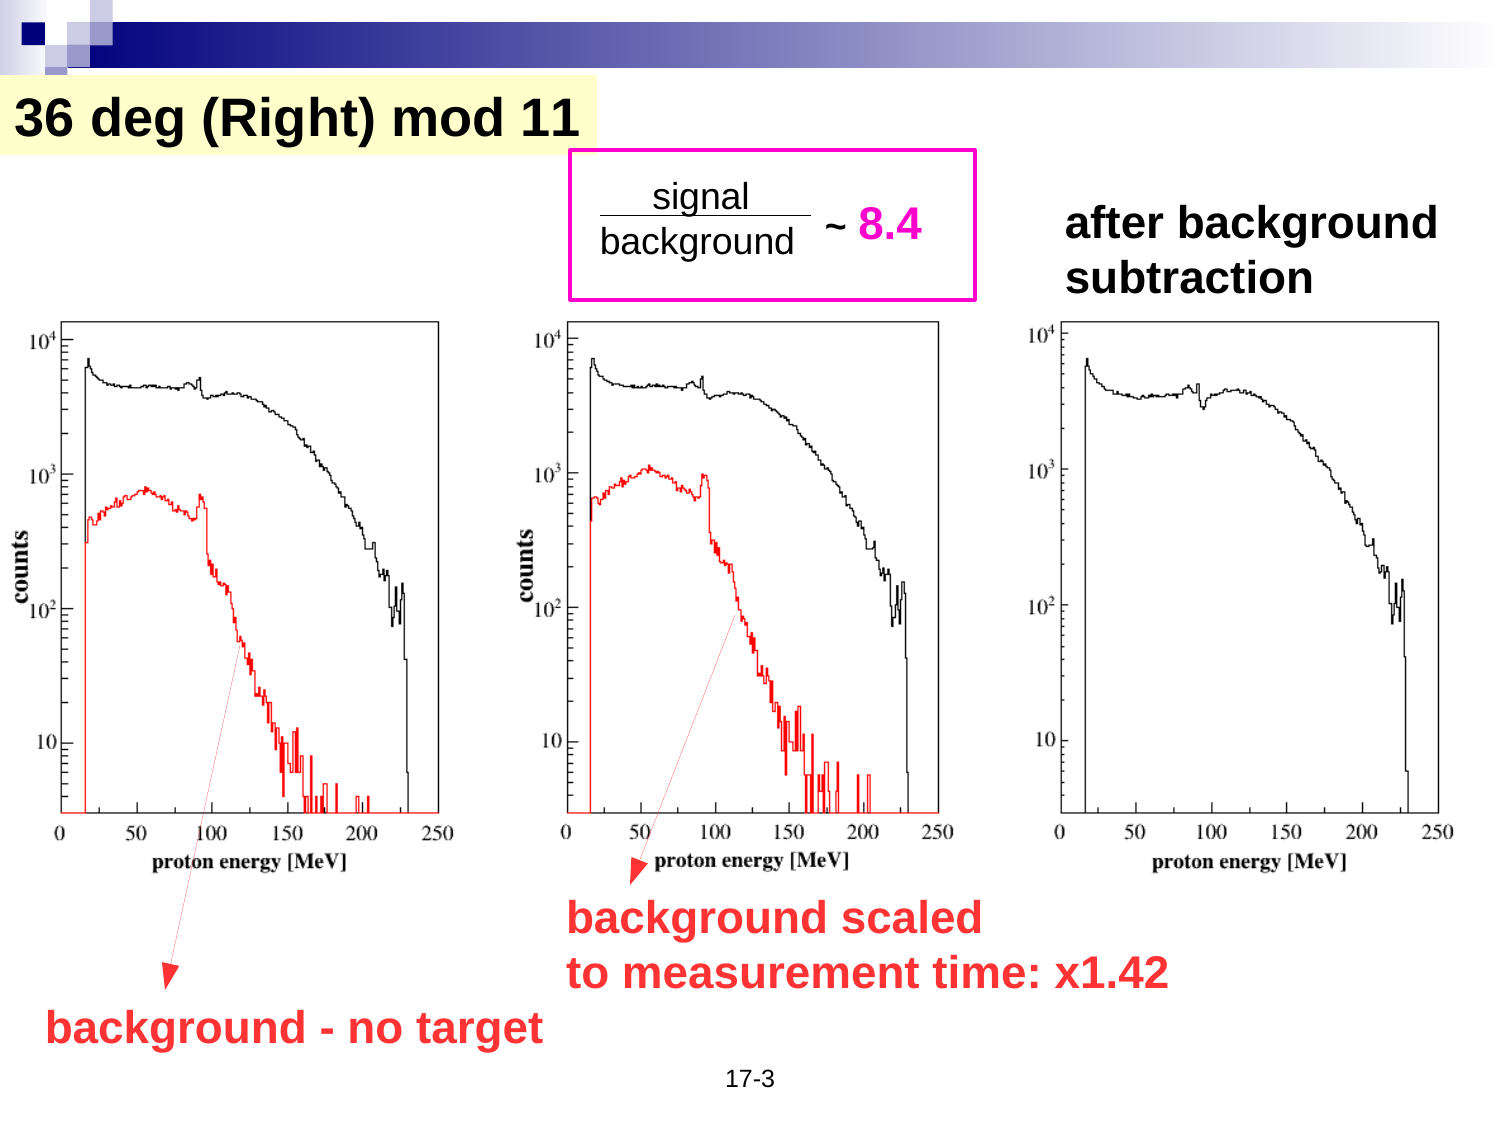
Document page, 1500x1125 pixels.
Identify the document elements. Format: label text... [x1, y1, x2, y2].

text_box background scaled to measurement time: x1.42 [551, 880, 1224, 1006]
text_box signal background [585, 164, 831, 270]
text_box 17-3 [512, 1024, 988, 1101]
text_box background - no target [30, 990, 559, 1060]
picture [572, 254, 973, 298]
picture [0, 254, 1500, 881]
text_box 36 deg (Right) mod 11 [0, 75, 597, 155]
text_box ~ 8.4 [810, 186, 973, 271]
text_box after background subtraction [1050, 185, 1467, 311]
